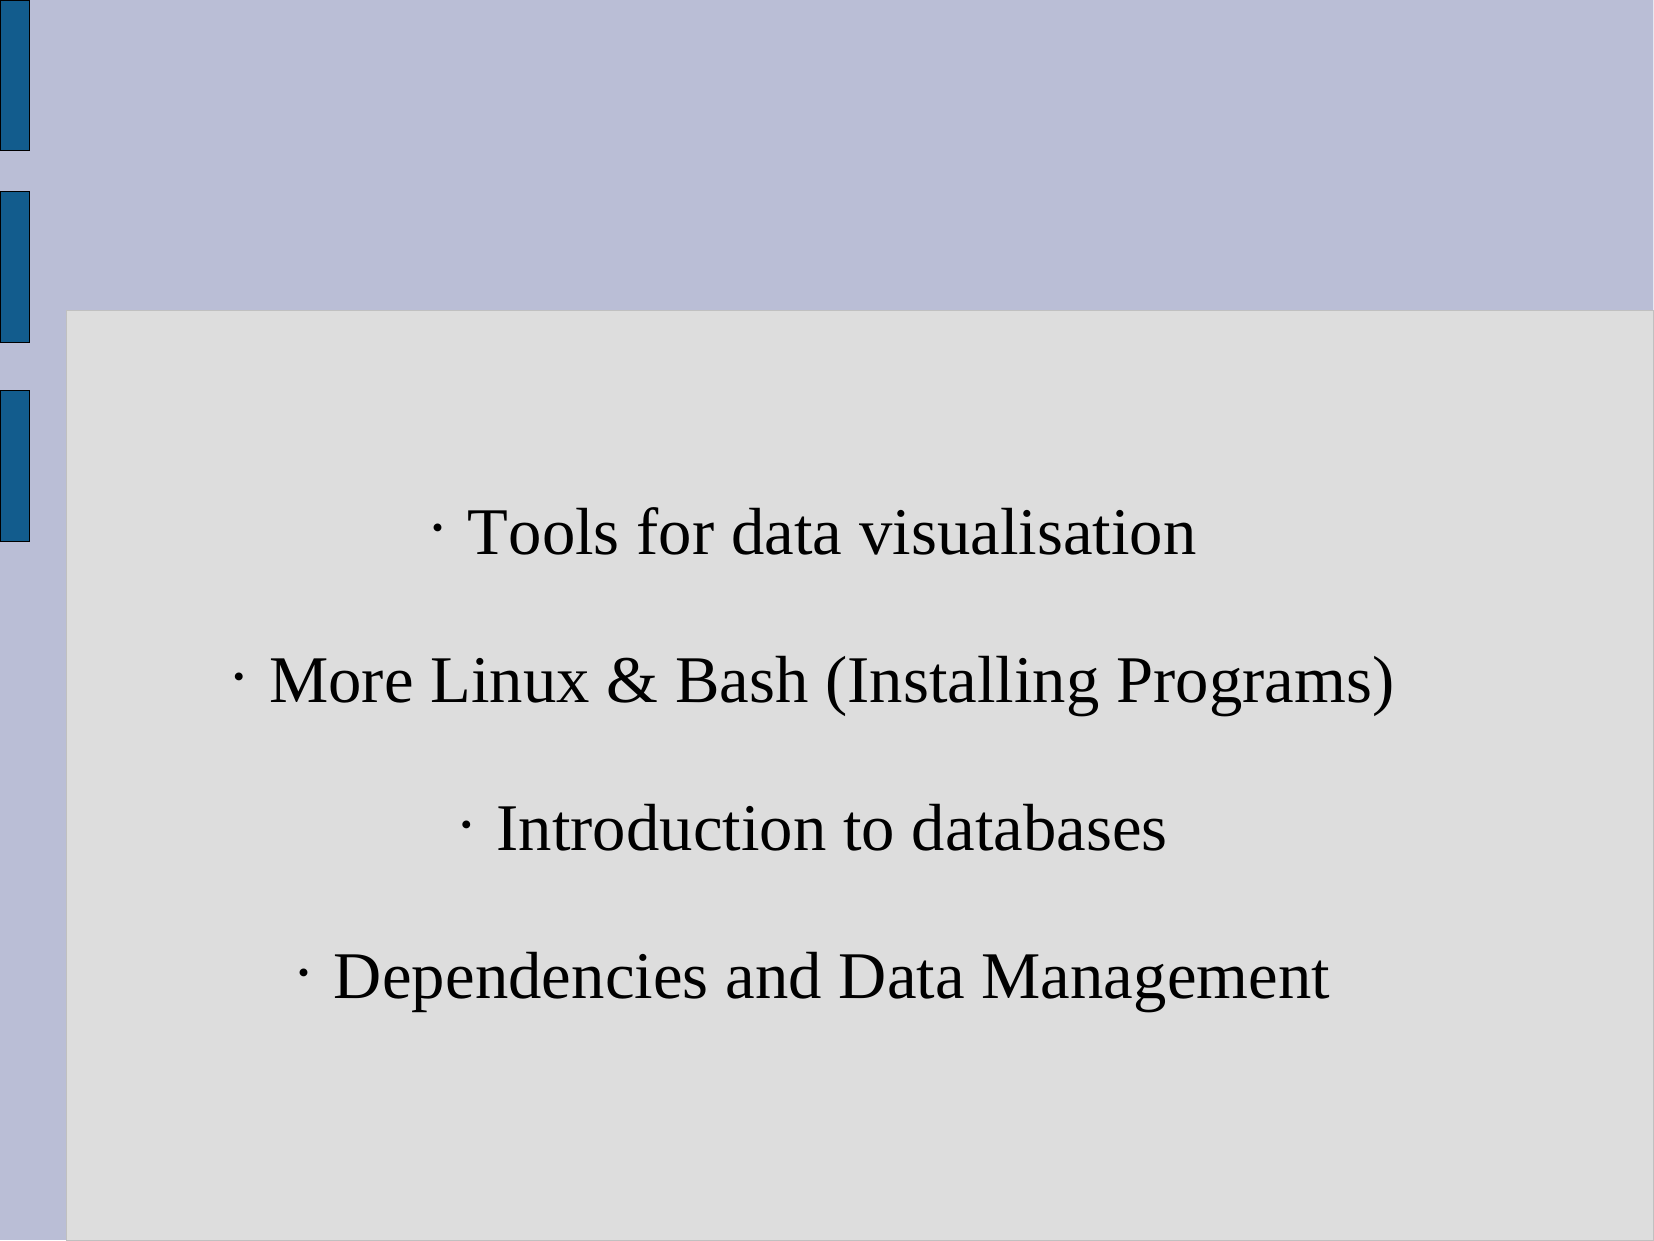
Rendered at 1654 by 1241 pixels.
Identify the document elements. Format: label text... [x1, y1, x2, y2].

subtitle Tools for data visualisation More Linux & Bash (Installing Programs) Introduction to databases Dependencies and Data Management [121, 352, 1534, 1156]
